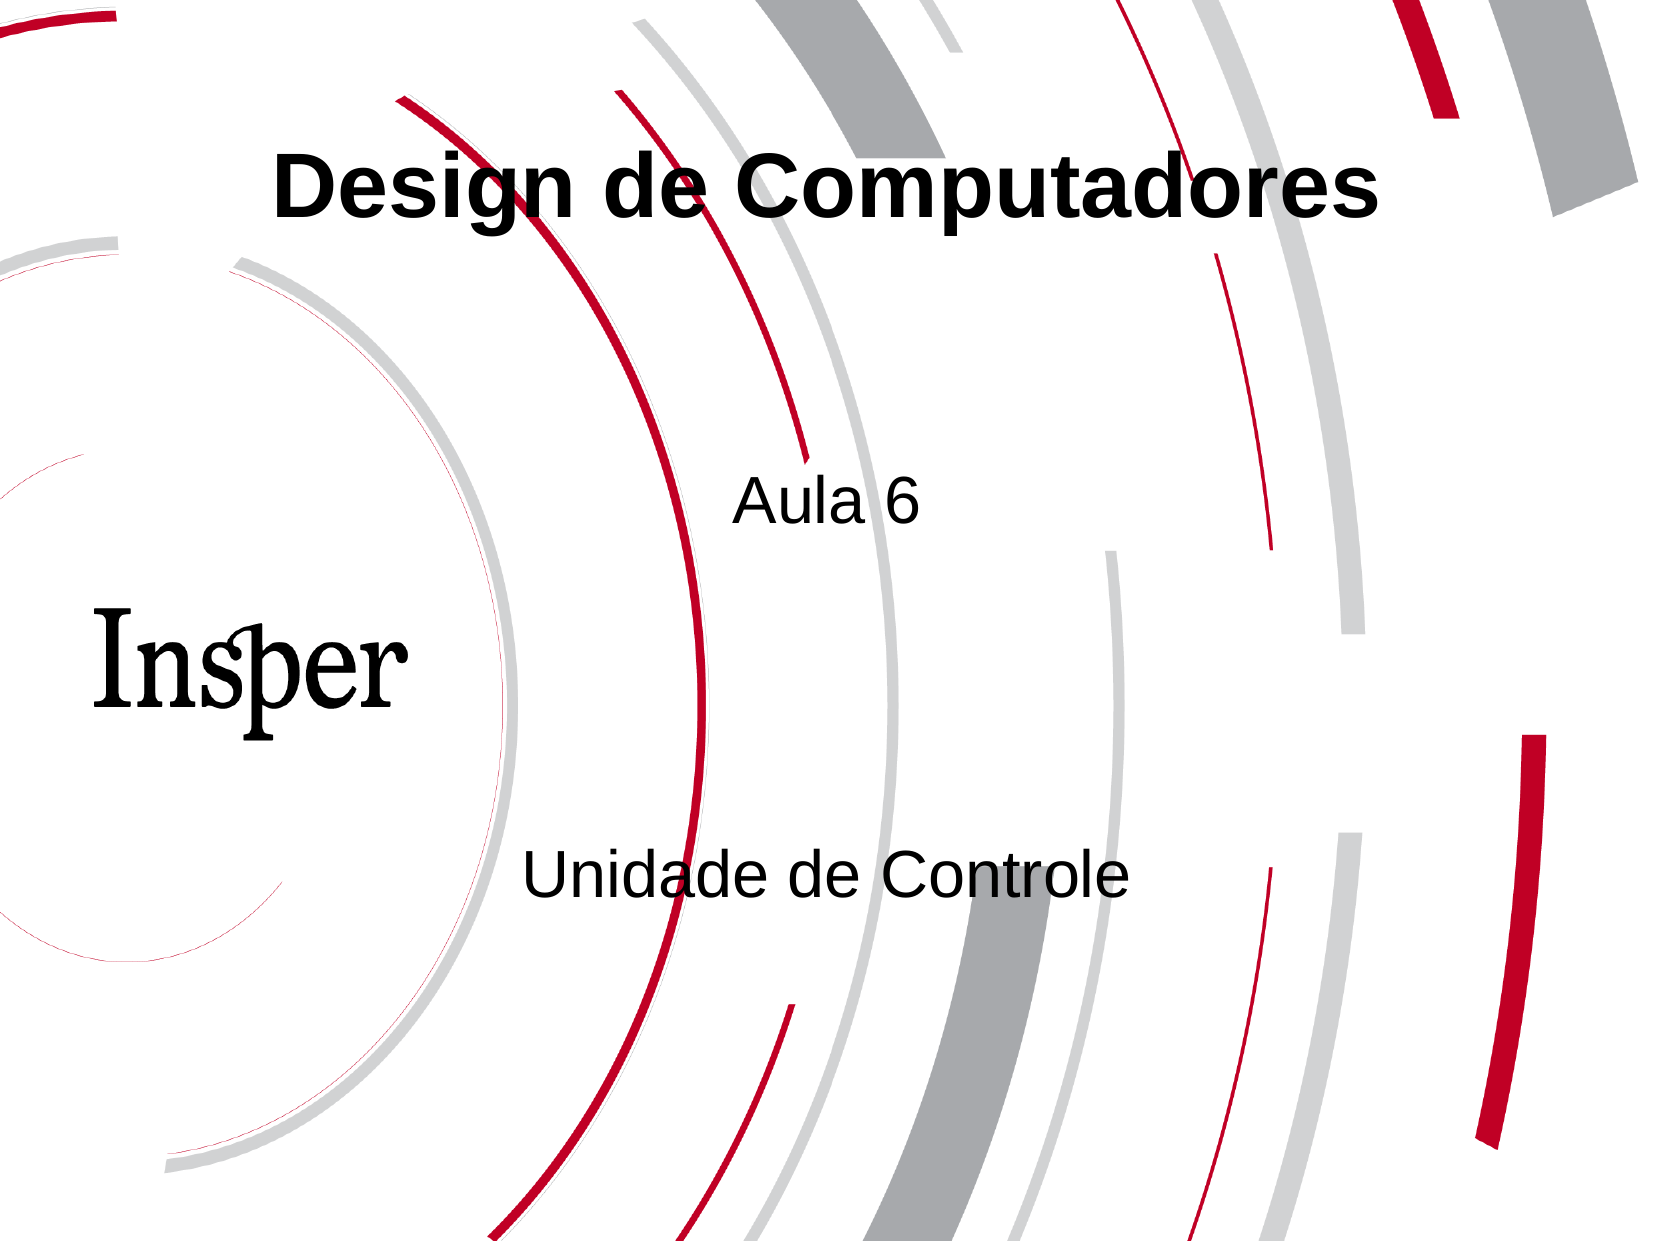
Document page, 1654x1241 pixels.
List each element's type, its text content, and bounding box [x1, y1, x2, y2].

picture [0, 0, 1654, 1241]
title Design de Computadores [113, 65, 1540, 290]
subtitle Aula 6 Unidade de Controle [82, 290, 1571, 1010]
